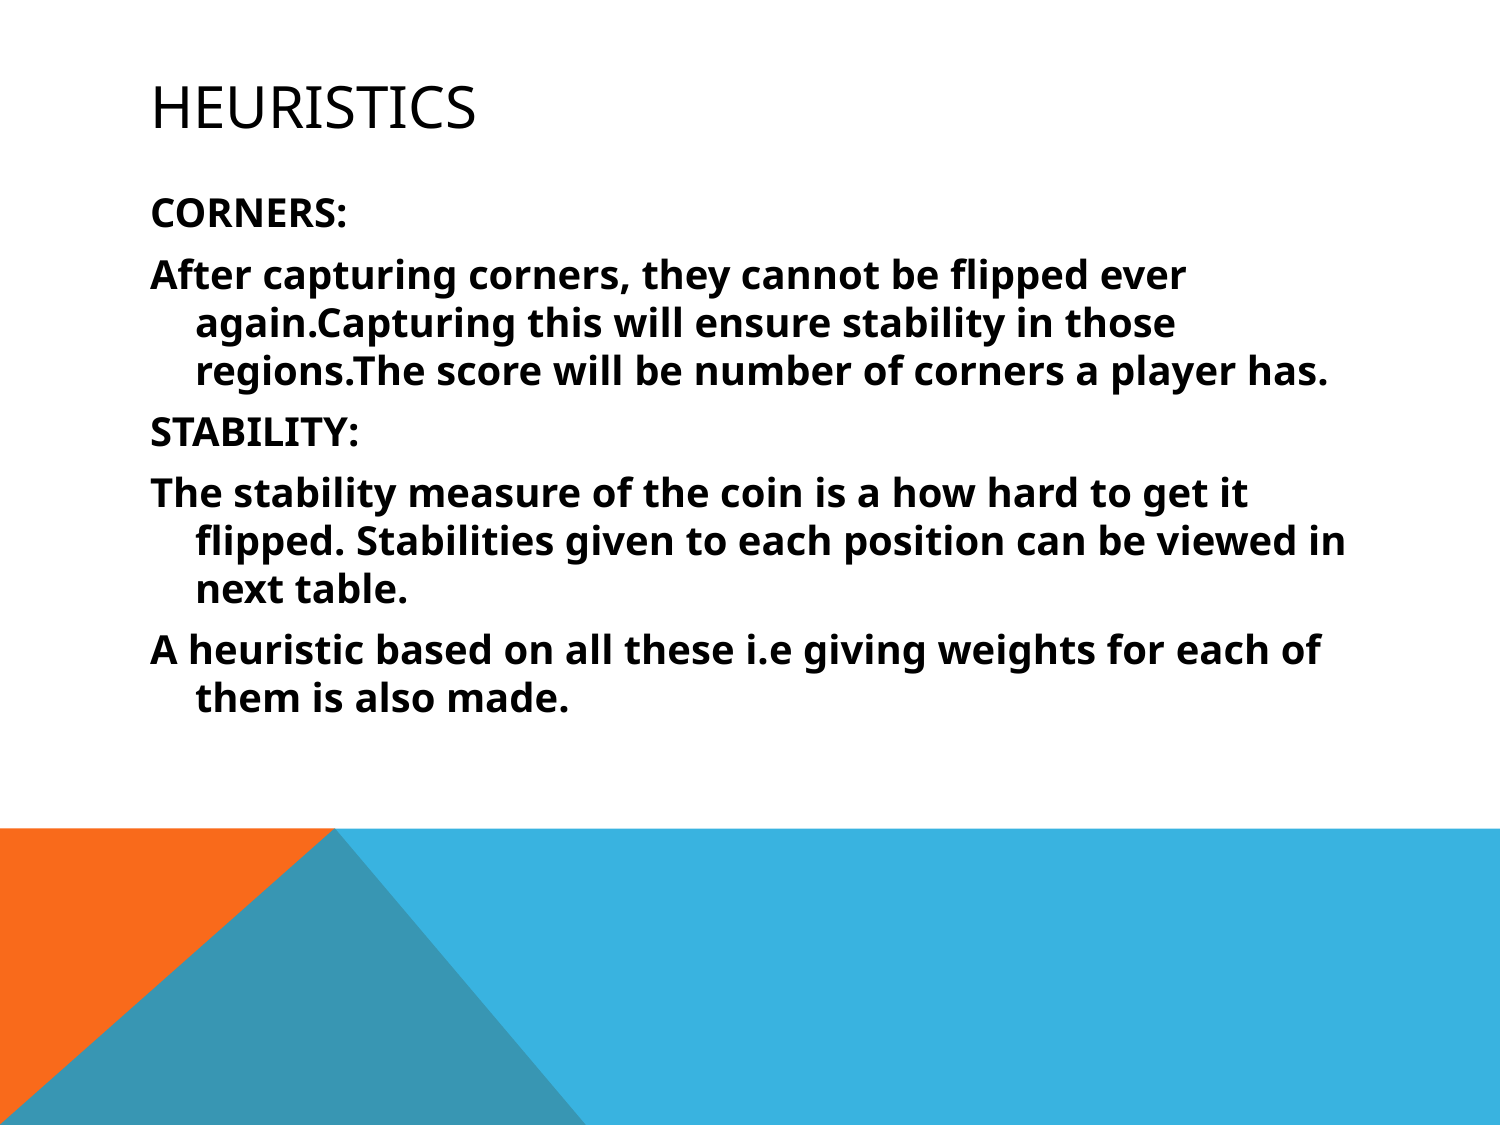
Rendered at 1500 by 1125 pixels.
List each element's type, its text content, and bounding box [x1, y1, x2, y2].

list CORNERS: After capturing corners, they cannot be flipped ever again.Capturing this will ensure stability in those regions.The score will be number of corners a player has. STABILITY: The stability measure of the coin is a how hard to get it flipped. Stabilities given to each position can be viewed in next table. A heuristic based on all these i.e giving weights for each of them is also made. [135, 180, 1369, 768]
title HEURISTICS [135, 60, 1369, 150]
